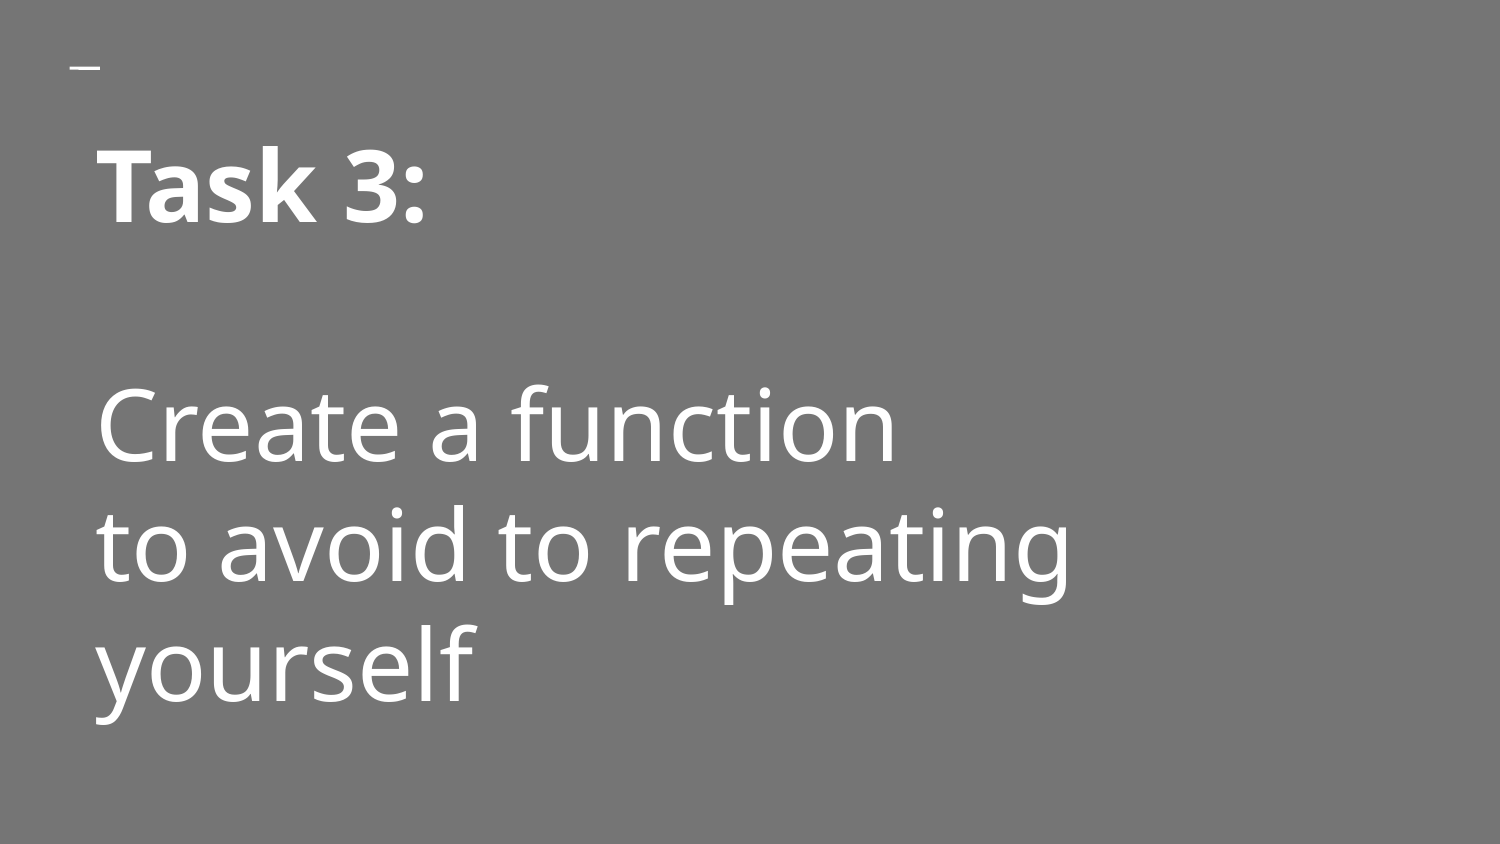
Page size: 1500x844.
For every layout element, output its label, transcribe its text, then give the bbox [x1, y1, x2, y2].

title Task 3: Create a function to avoid to repeating yourself [80, 86, 1244, 758]
